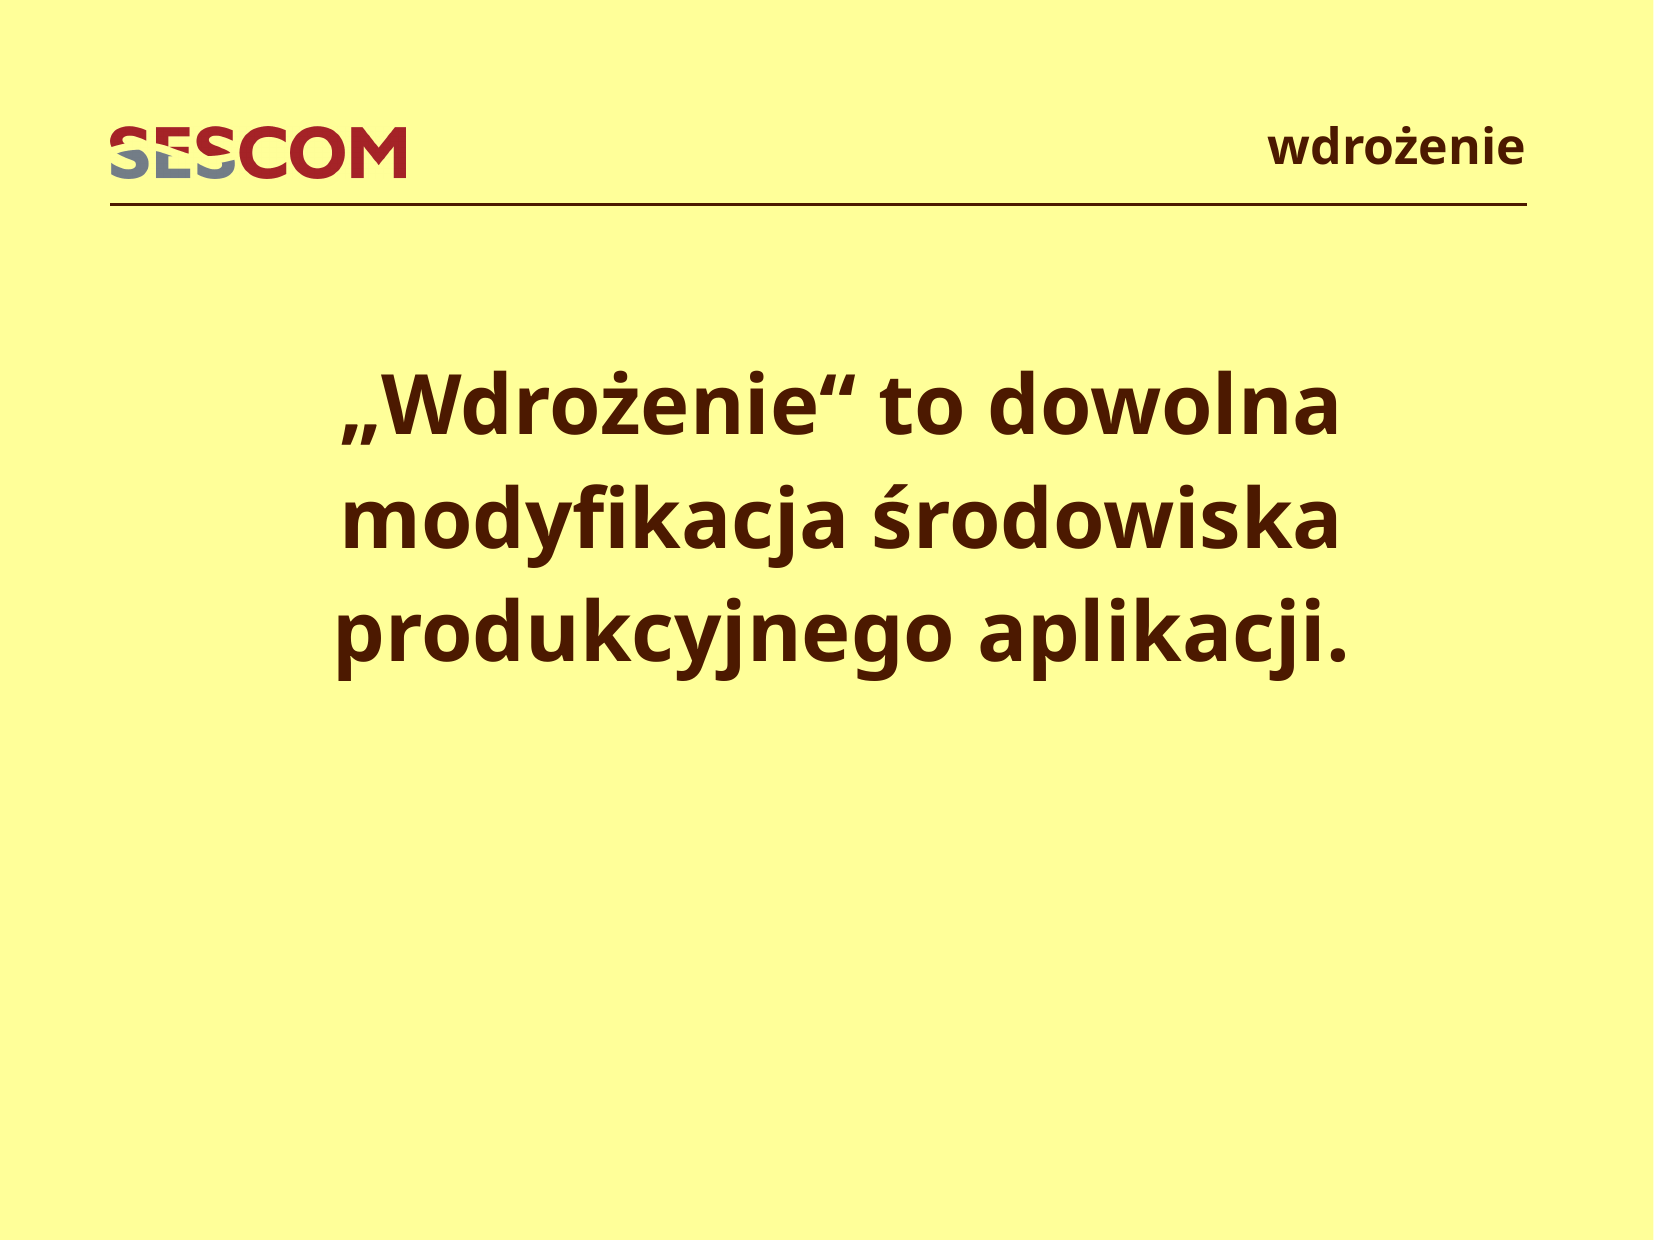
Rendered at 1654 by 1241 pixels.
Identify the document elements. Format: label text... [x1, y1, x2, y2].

text_box „Wdrożenie“ to dowolna modyfikacja środowiska produkcyjnego aplikacji. [206, 338, 1477, 789]
picture [110, 126, 406, 179]
text_box wdrożenie [448, 103, 1541, 207]
